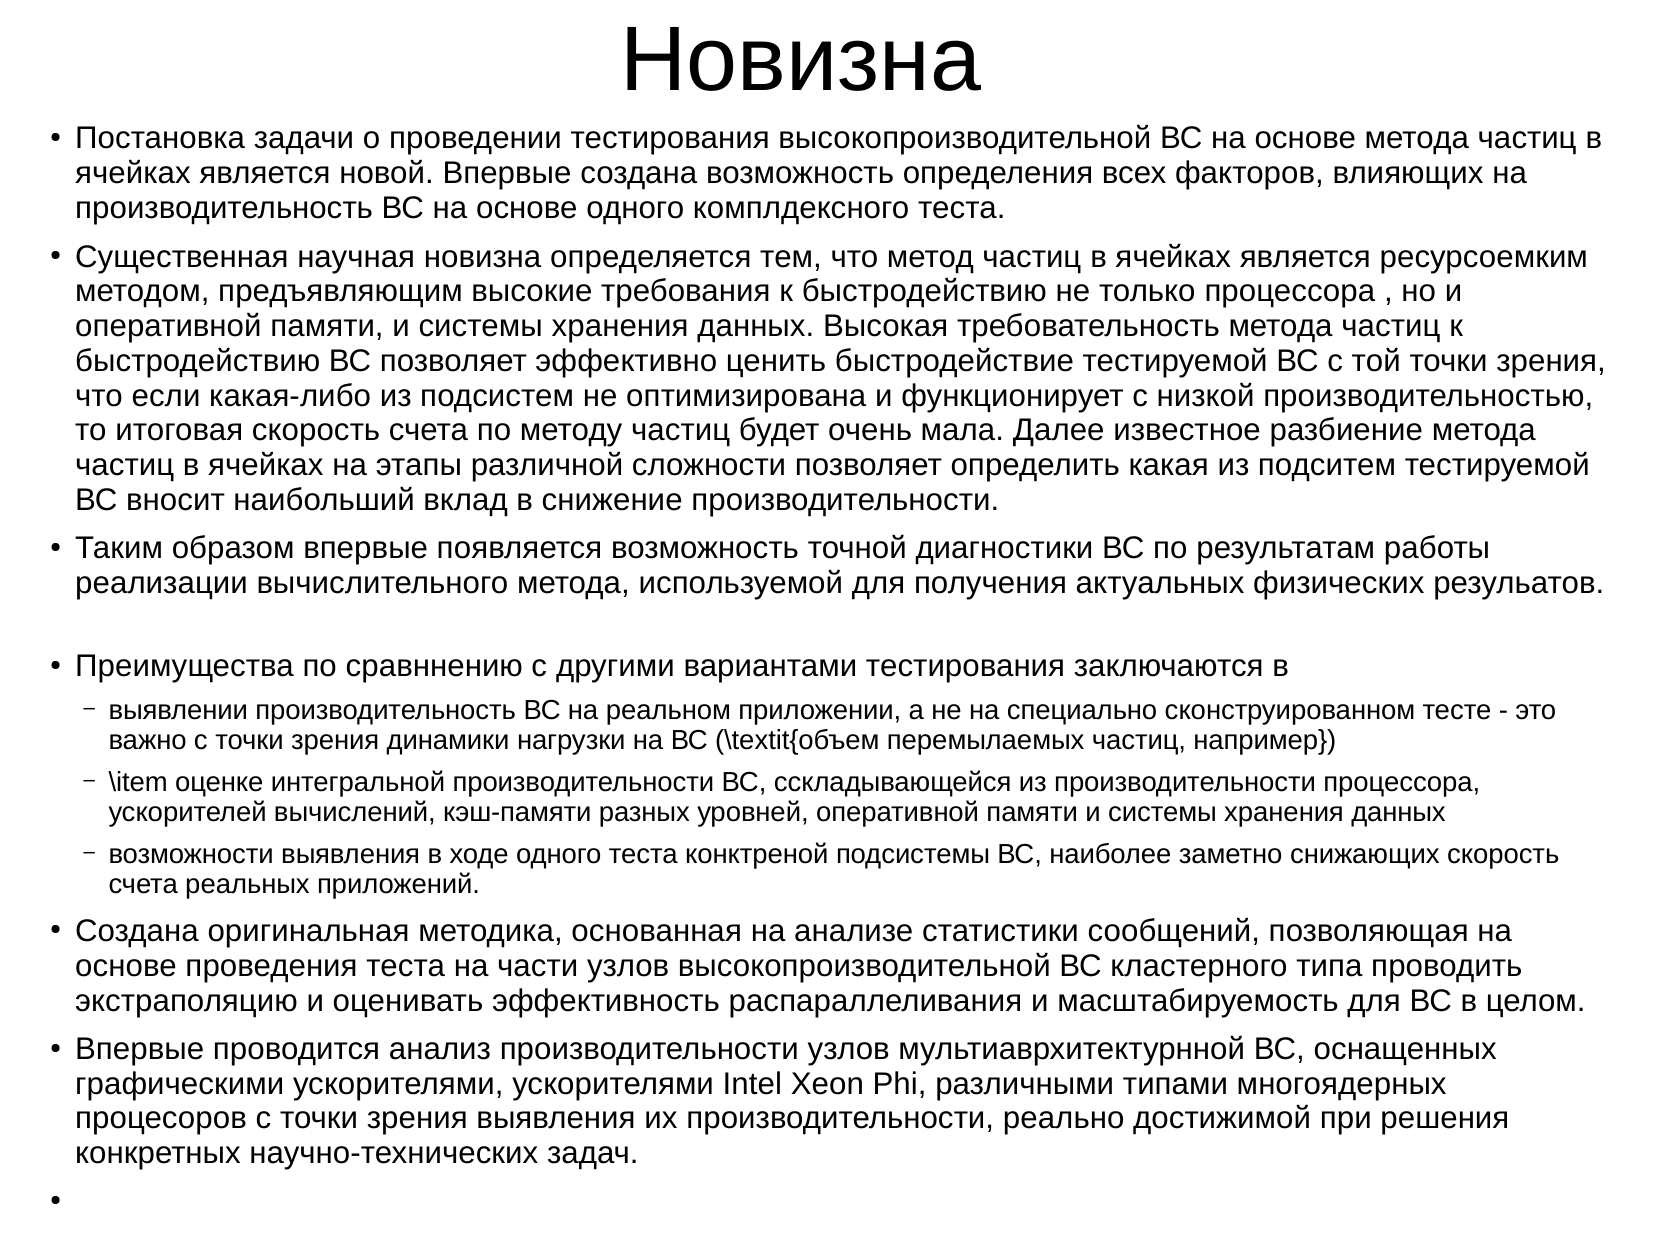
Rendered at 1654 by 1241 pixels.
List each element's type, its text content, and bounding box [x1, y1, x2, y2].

title Новизна [56, 0, 1546, 120]
list Постановка задачи о проведении тестирования высокопроизводительной ВС на основе метода частиц в ячейках является новой. Впервые создана возможность определения всех факторов, влияющих на производительность ВС на основе одного комплдексного теста. Существенная научная новизна определяется тем, что метод частиц в ячейках является ресурсоемким методом, предъявляющим высокие требования к быстродействию не только процессора , но и оперативной памяти, и системы хранения данных. Высокая требовательность метода частиц к быстродействию ВС позволяет эффективно ценить быстродействие тестируемой ВС с той точки зрения, что если какая-либо из подсистем не оптимизирована и функционирует с низкой производительностью, то итоговая скорость счета по методу частиц будет очень мала. Далее известное разбиение метода частиц в ячейках на этапы различной сложности позволяет определить какая из подситем тестируемой ВС вносит наибольший вклад в снижение производительности. Таким образом впервые появляется возможность точной диагностики ВС по результатам работы реализации вычислительного метода, используемой для получения актуальных физических резульатов. Преимущества по сравннению с другими вариантами тестирования заключаются в выявлении производительность ВС на реальном приложении, а не на специально сконструированном тесте - это важно с точки зрения динамики нагрузки на ВС (\textit{объем перемылаемых частиц, например}) \item оценке интегральной производительности ВС, сскладывающейся из производительности процессора, ускорителей вычислений, кэш-памяти разных уровней, оперативной памяти и системы хранения данных возможности выявления в ходе одного теста конктреной подсистемы ВС, наиболее заметно снижающих скорость счета реальных приложений. Создана оригинальная методика, основанная на анализе статистики сообщений, позволяющая на основе проведения теста на части узлов высокопроизводительной ВС кластерного типа проводить экстраполяцию и оценивать эффективность распараллеливания и масштабируемость для ВС в целом. Впервые проводится анализ производительности узлов мультиаврхитектурнной ВС, оснащенных графическими ускорителями, ускорителями Intel Xeon Phi, различными типами многоядерных процесоров с точки зрения выявления их производительности, реально достижимой при решения конкретных научно-технических задач. [41, 120, 1621, 1201]
